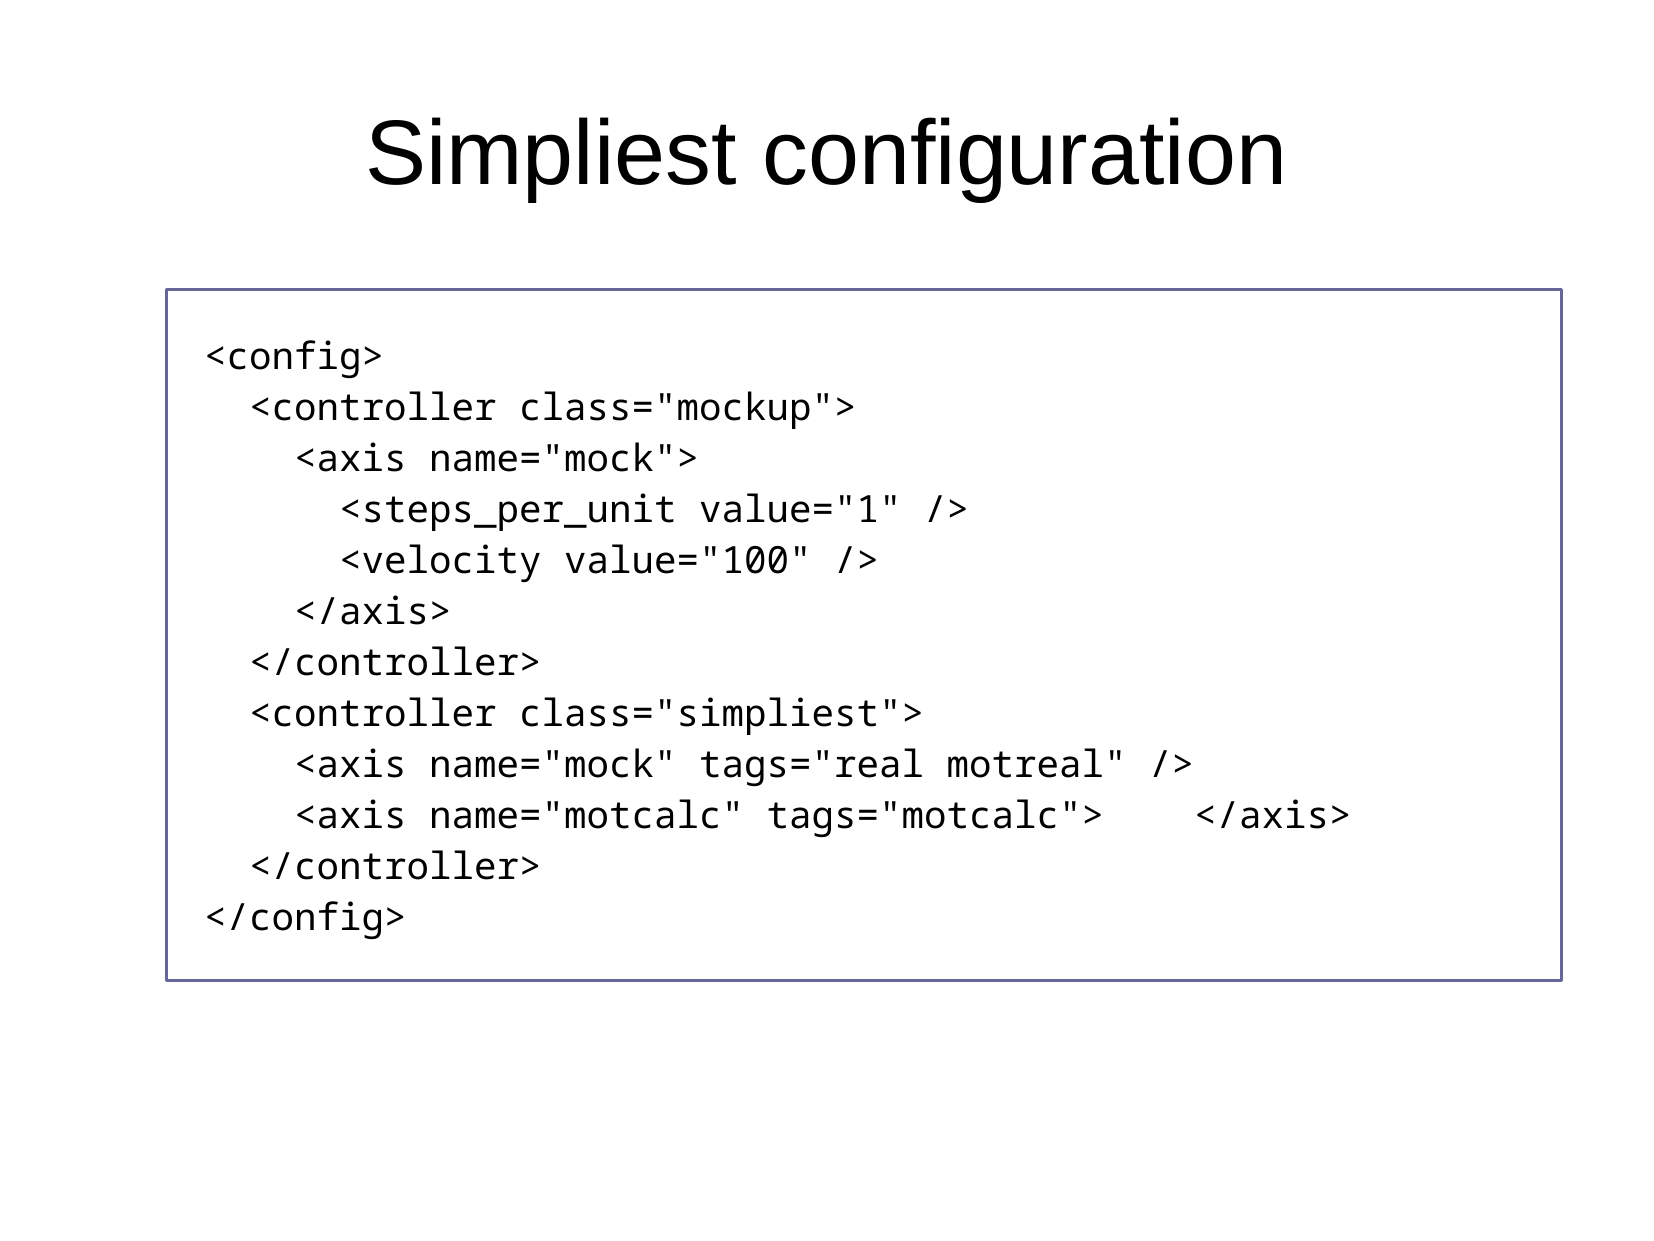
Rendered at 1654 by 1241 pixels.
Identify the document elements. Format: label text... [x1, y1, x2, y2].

text_box <config> <controller class="mockup"> <axis name="mock"> <steps_per_unit value="1" /> <velocity value="100" /> </axis> </controller> <controller class="simpliest"> <axis name="mock" tags="real motreal" /> <axis name="motcalc" tags="motcalc"> </axis> </controller> </config> [166, 289, 1562, 961]
title Simpliest configuration [82, 49, 1571, 257]
